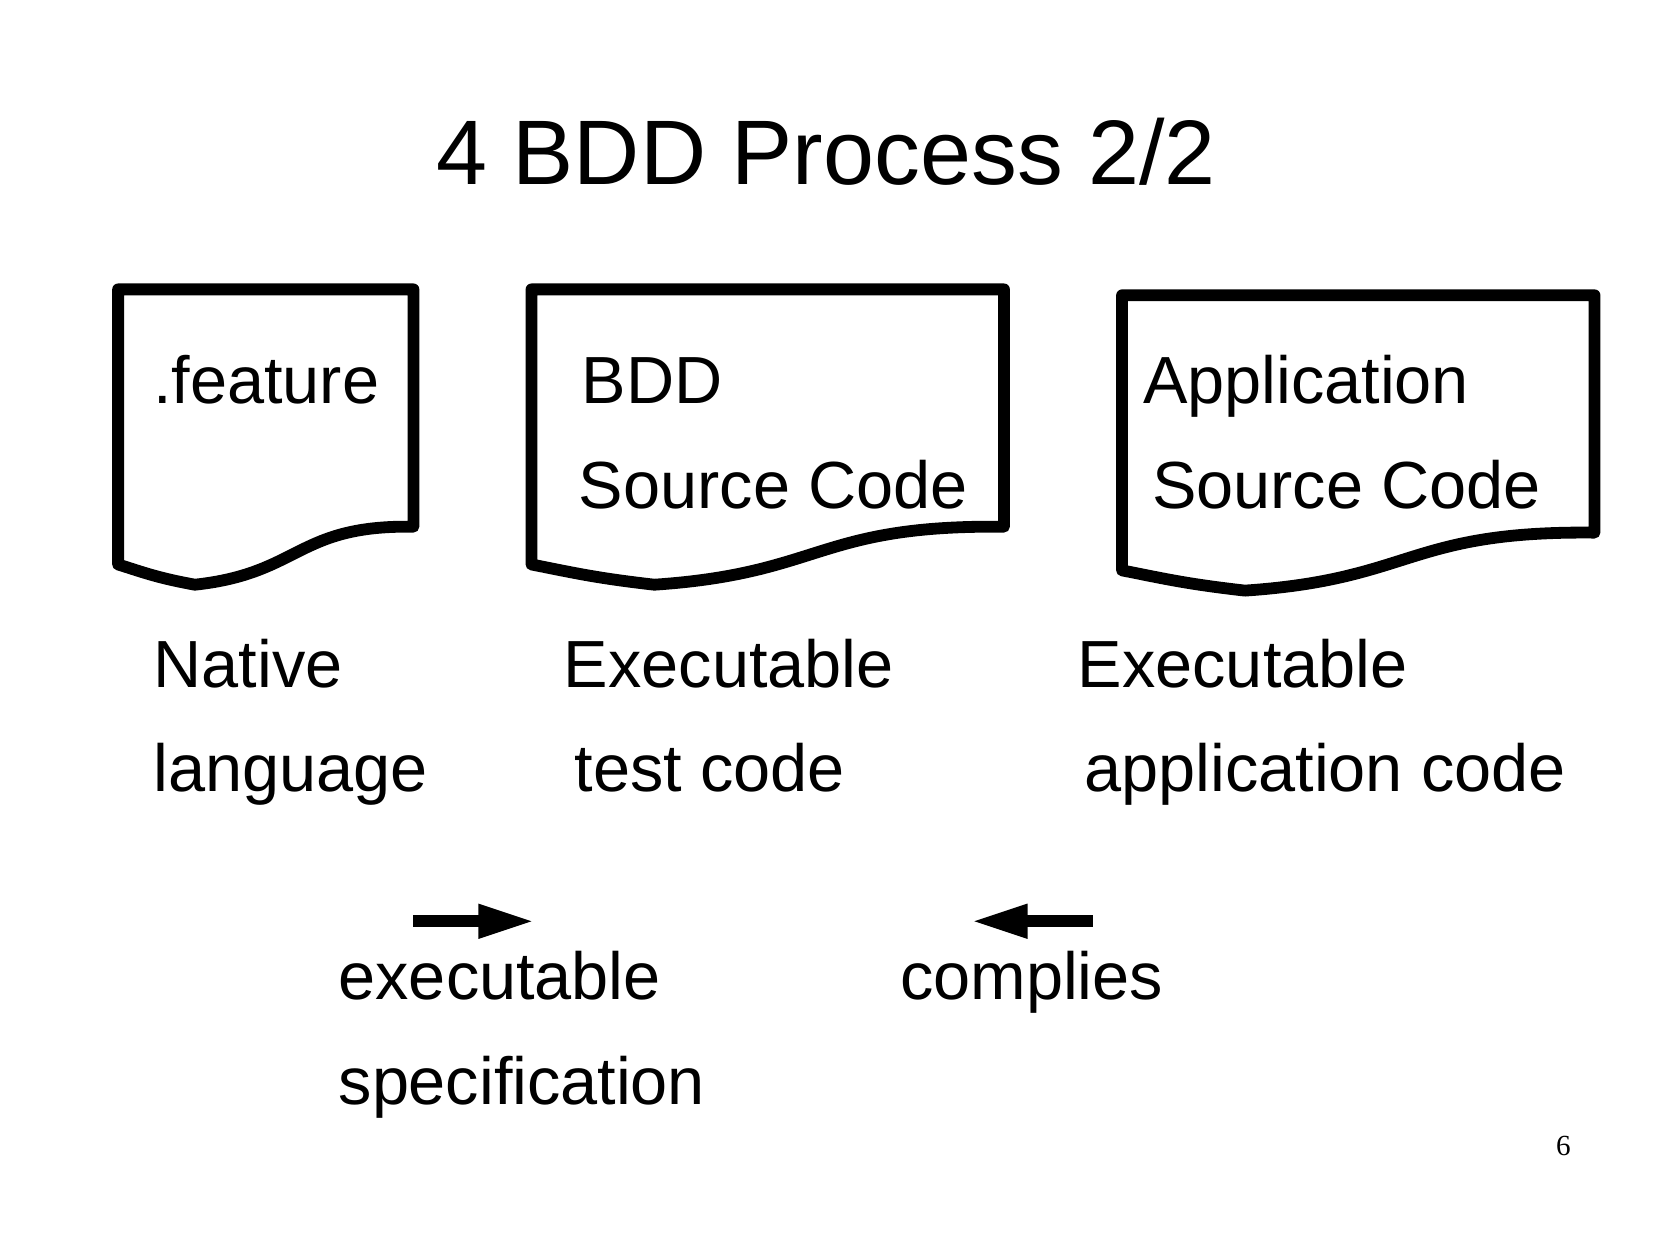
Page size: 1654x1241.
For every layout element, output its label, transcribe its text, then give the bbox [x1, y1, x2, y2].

text_box [531, 289, 1004, 343]
title 4 BDD Process 2/2 [82, 49, 1571, 257]
text_box [118, 289, 414, 343]
list .feature BDD Application Source Code Source Code Native Executable Executable language test code application code executable complies specification [82, 343, 1571, 1119]
text_box [1122, 295, 1595, 533]
